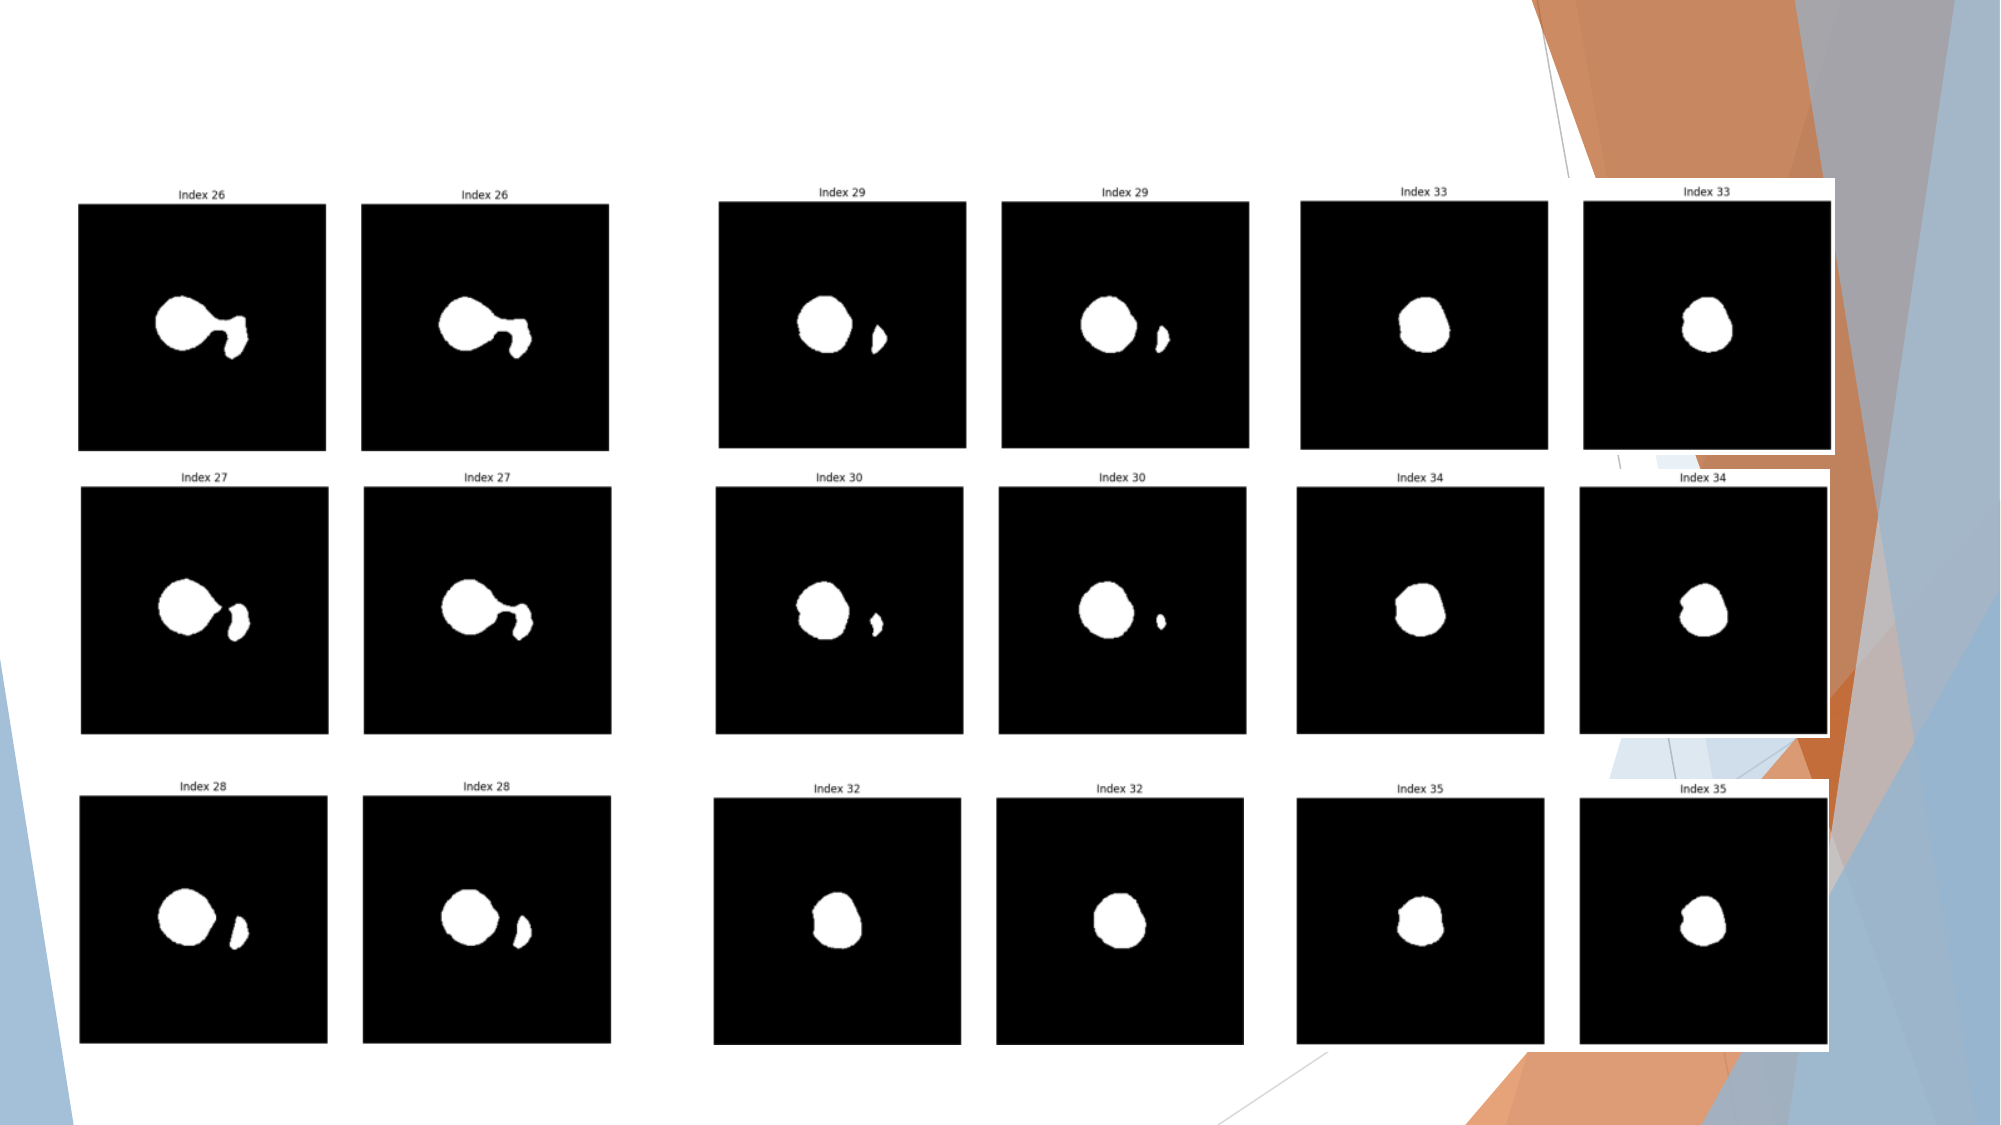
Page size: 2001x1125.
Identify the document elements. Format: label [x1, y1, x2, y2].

picture [712, 465, 1253, 742]
picture [705, 185, 1252, 451]
picture [1288, 469, 1830, 739]
picture [705, 780, 1244, 1045]
picture [71, 465, 613, 737]
picture [72, 185, 613, 455]
picture [72, 779, 615, 1045]
picture [1288, 779, 1829, 1052]
picture [1288, 179, 1835, 455]
